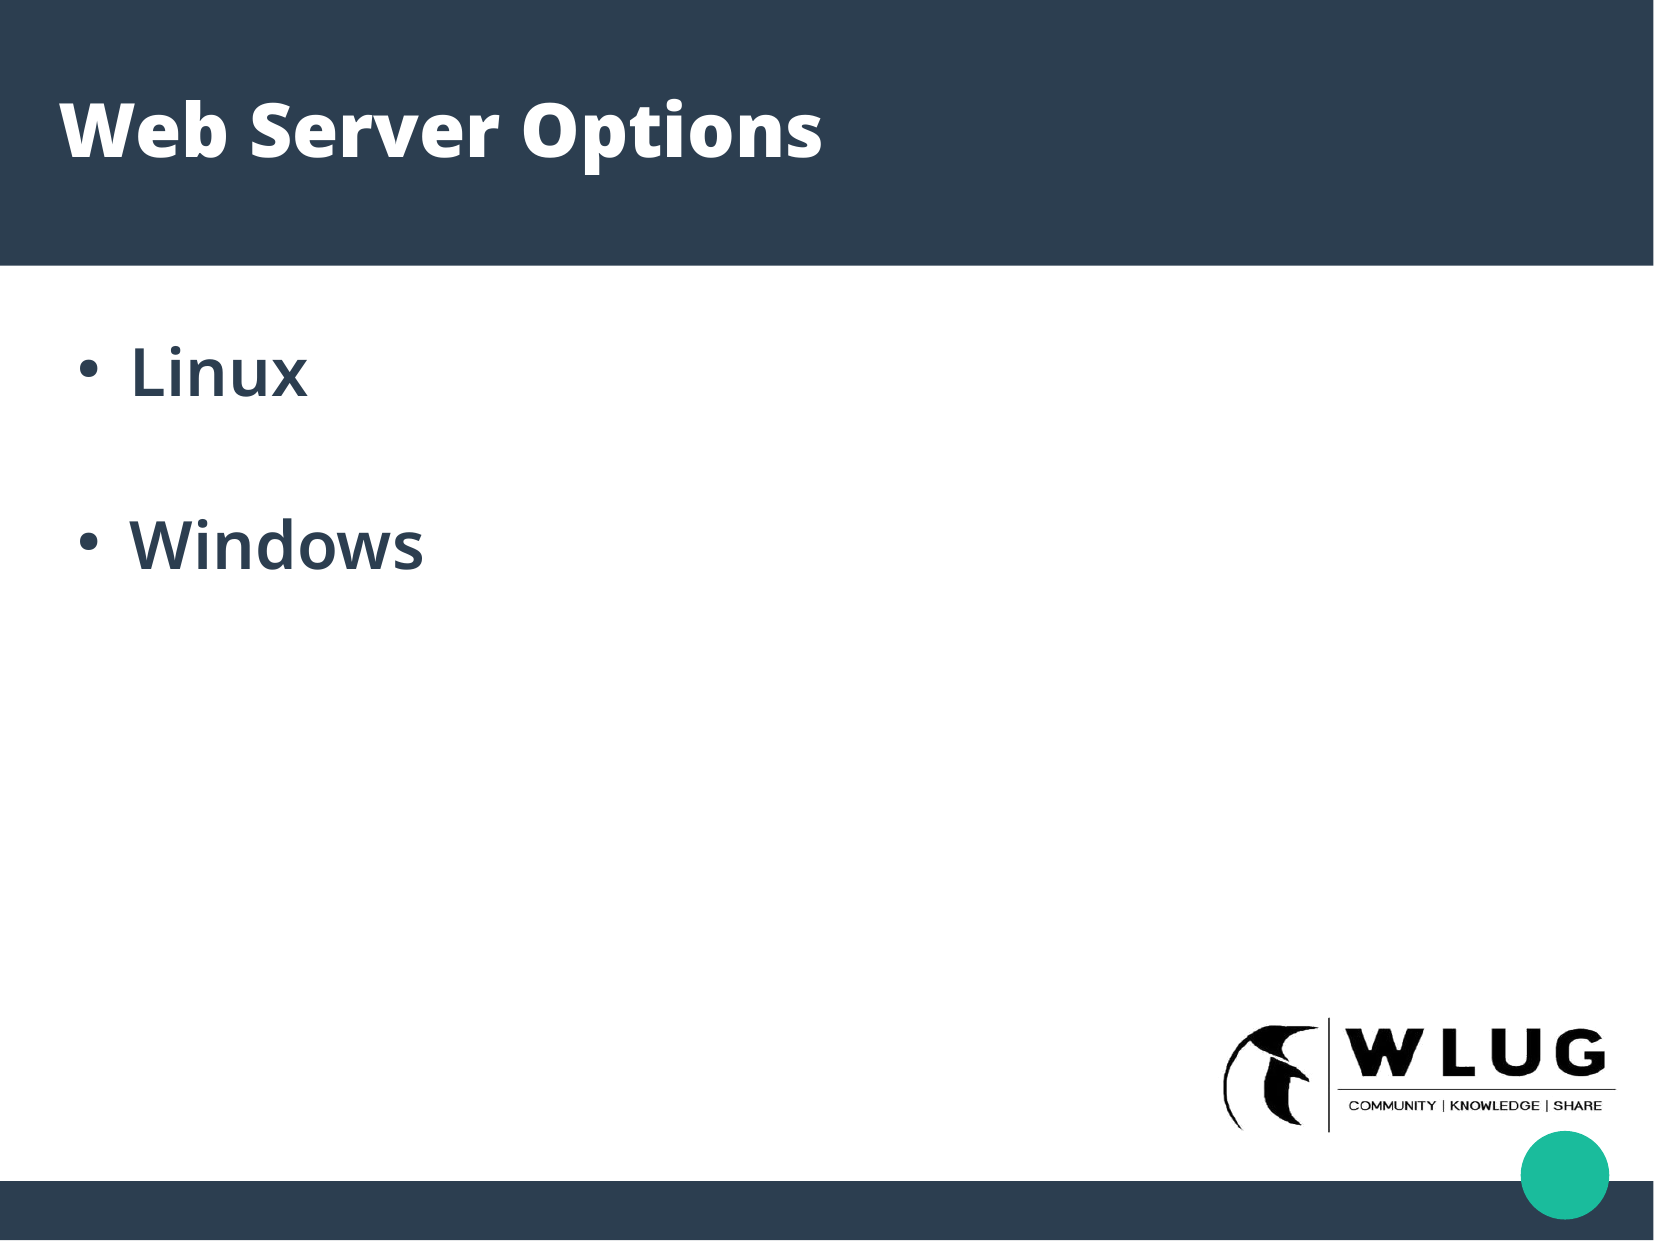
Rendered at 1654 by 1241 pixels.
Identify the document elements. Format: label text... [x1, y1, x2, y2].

title Web Server Options [59, 49, 1595, 207]
picture [1196, 1009, 1630, 1138]
list Linux Windows [59, 324, 1595, 1152]
